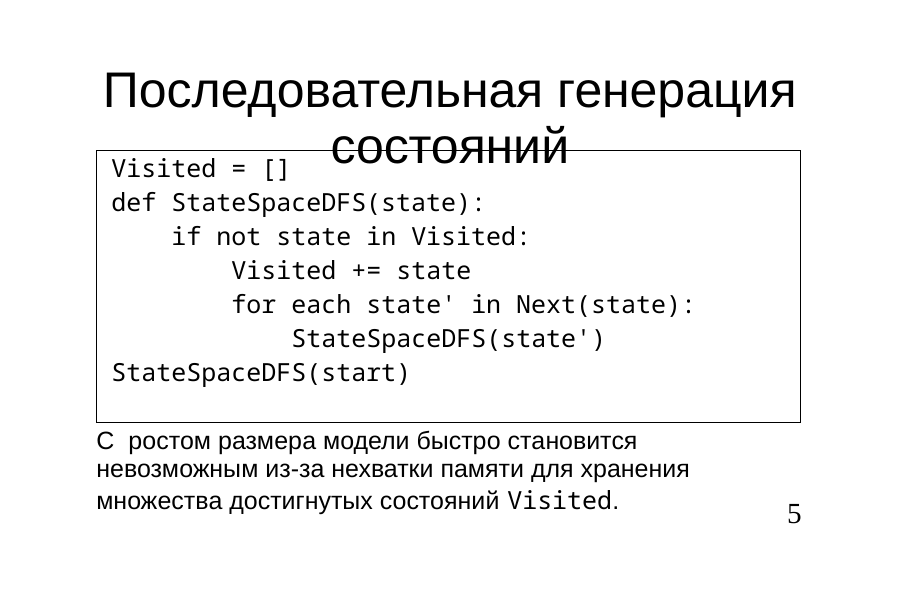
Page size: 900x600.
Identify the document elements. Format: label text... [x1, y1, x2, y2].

title Последовательная генерация состояний [98, 151, 800, 171]
text_box C ростом размера модели быстро становится невозможным из-за нехватки памяти для хранения множества достигнутых состояний Visited. [96, 429, 801, 514]
title Последовательная генерация состояний [98, 62, 802, 175]
subtitle Visited = [] def StateSpaceDFS(state): if not state in Visited: Visited += state for each state' in Next(state): StateSpaceDFS(state') StateSpaceDFS(start) [96, 171, 801, 402]
